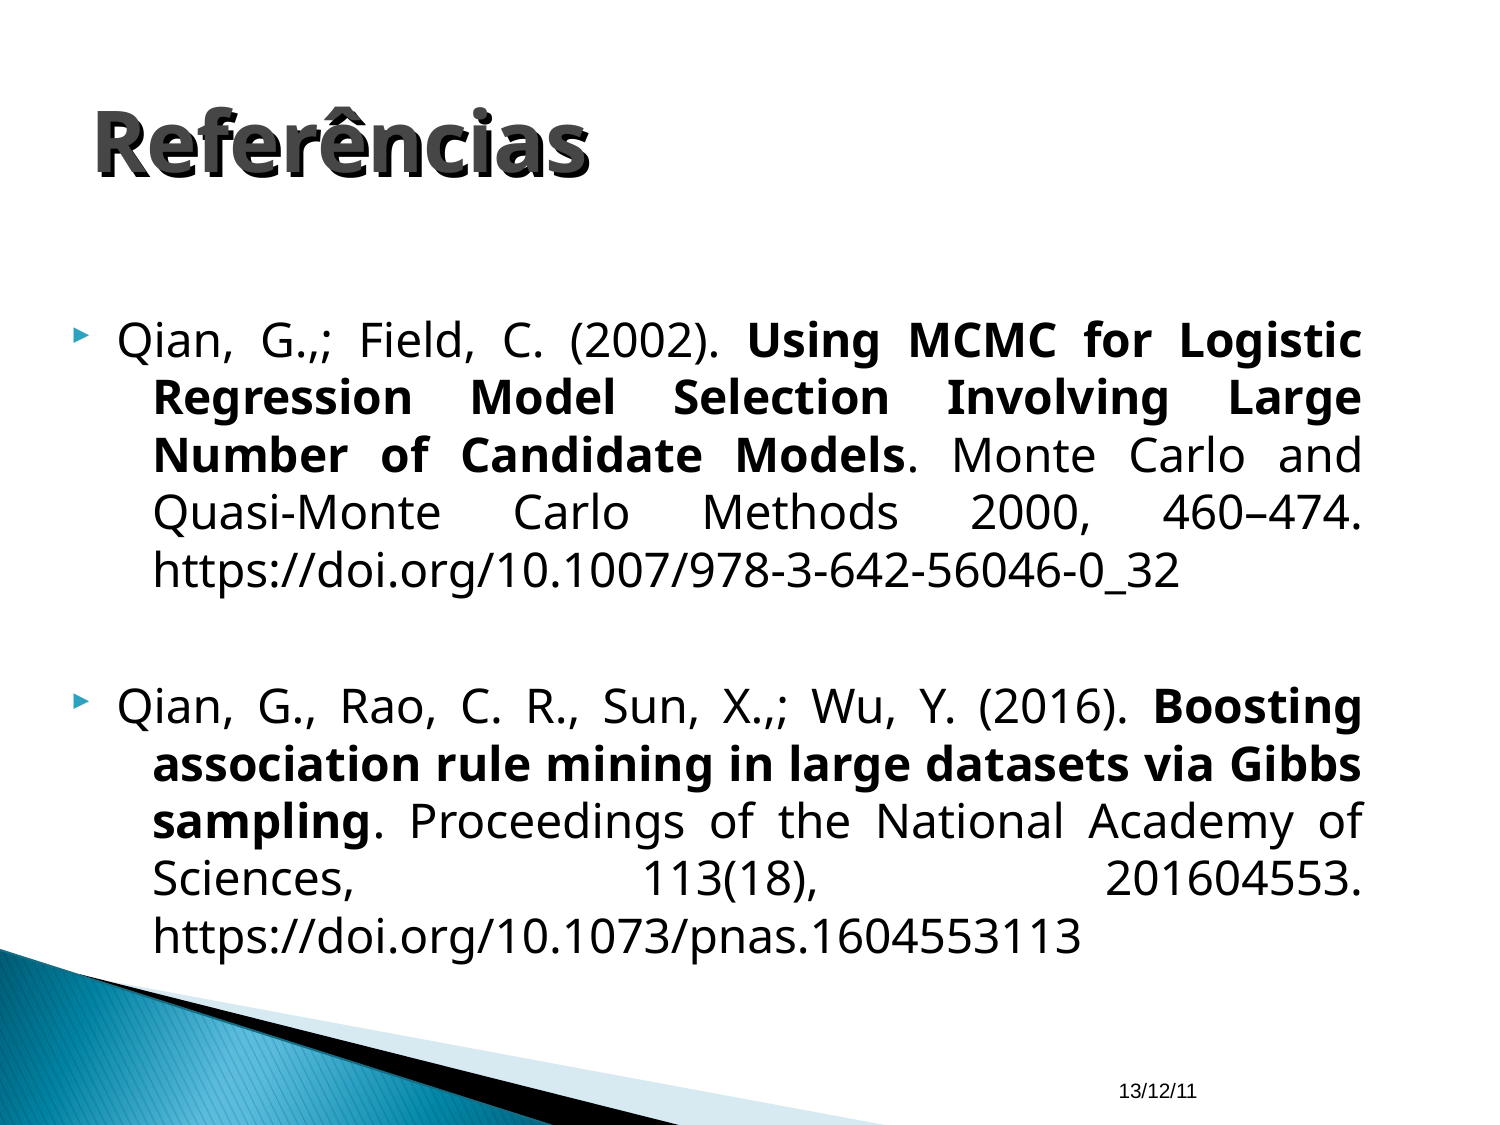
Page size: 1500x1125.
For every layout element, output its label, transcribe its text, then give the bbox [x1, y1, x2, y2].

text_box 13/12/11 [1103, 1051, 1419, 1112]
picture [69, 992, 411, 1125]
list Qian, G.,; Field, C. (2002). Using MCMC for Logistic Regression Model Selection Involving Large Number of Candidate Models. Monte Carlo and Quasi-Monte Carlo Methods 2000, 460–474. https://doi.org/10.1007/978-3-642-56046-0_32 Qian, G., Rao, C. R., Sun, X.,; Wu, Y. (2016). Boosting association rule mining in large datasets via Gibbs sampling. Proceedings of the National Academy of Sciences, 113(18), 201604553. https://doi.org/10.1073/pnas.1604553113 [31, 237, 1382, 981]
title Referências [75, 45, 1426, 233]
